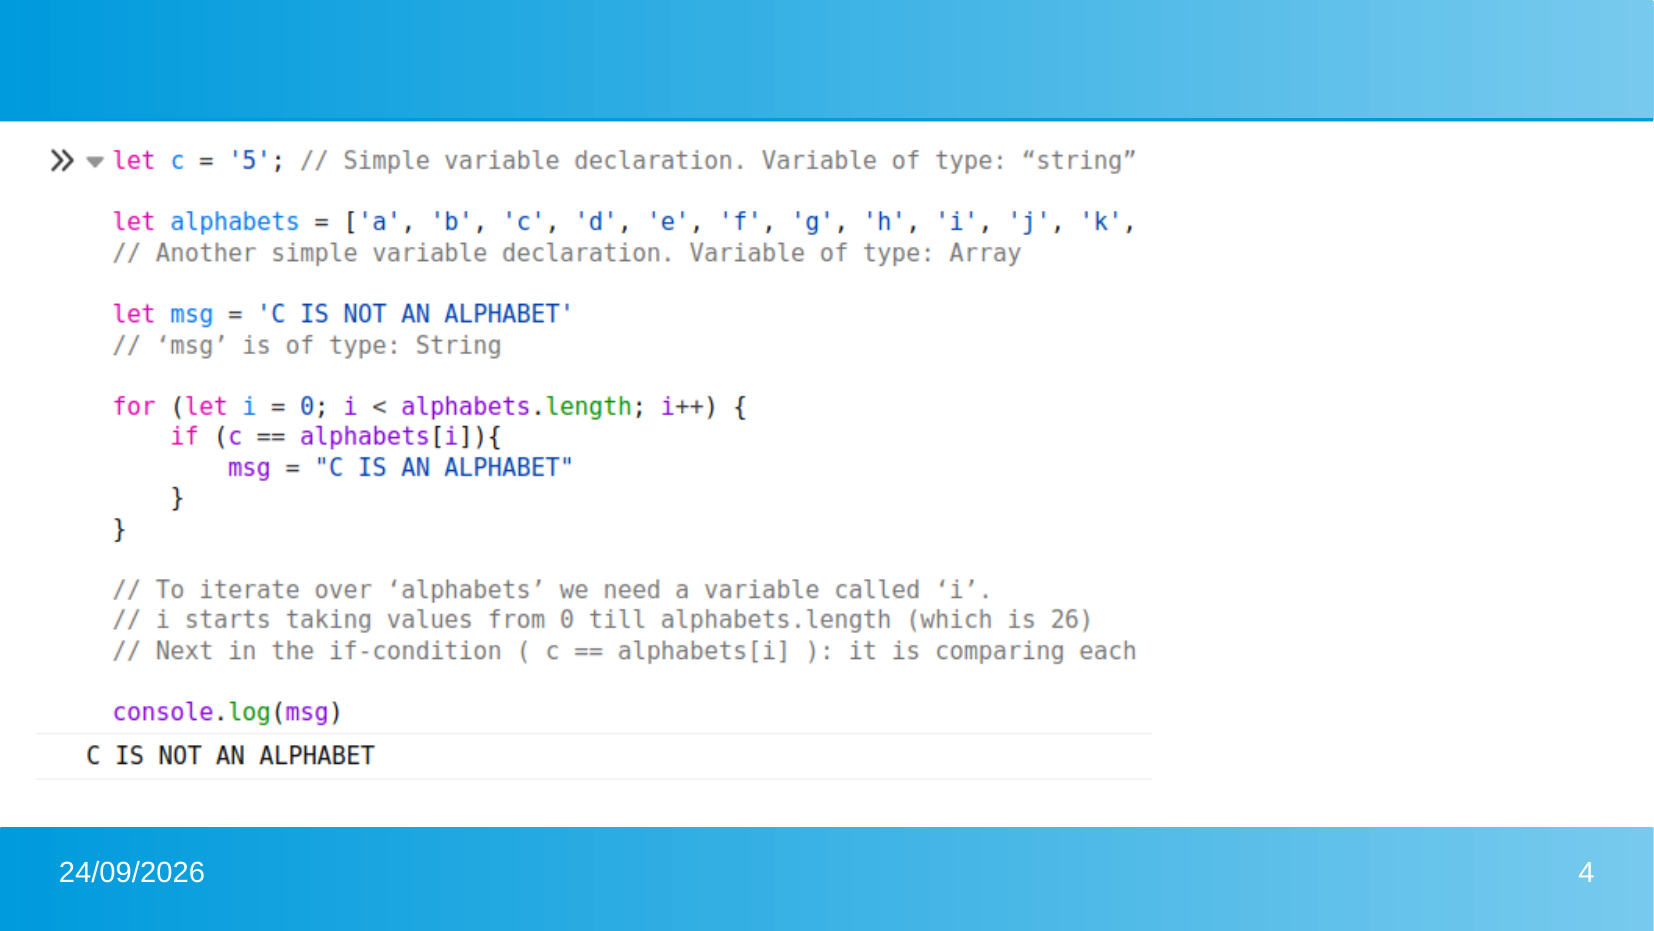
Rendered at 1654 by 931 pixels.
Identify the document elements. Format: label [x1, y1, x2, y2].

picture [36, 141, 1152, 788]
